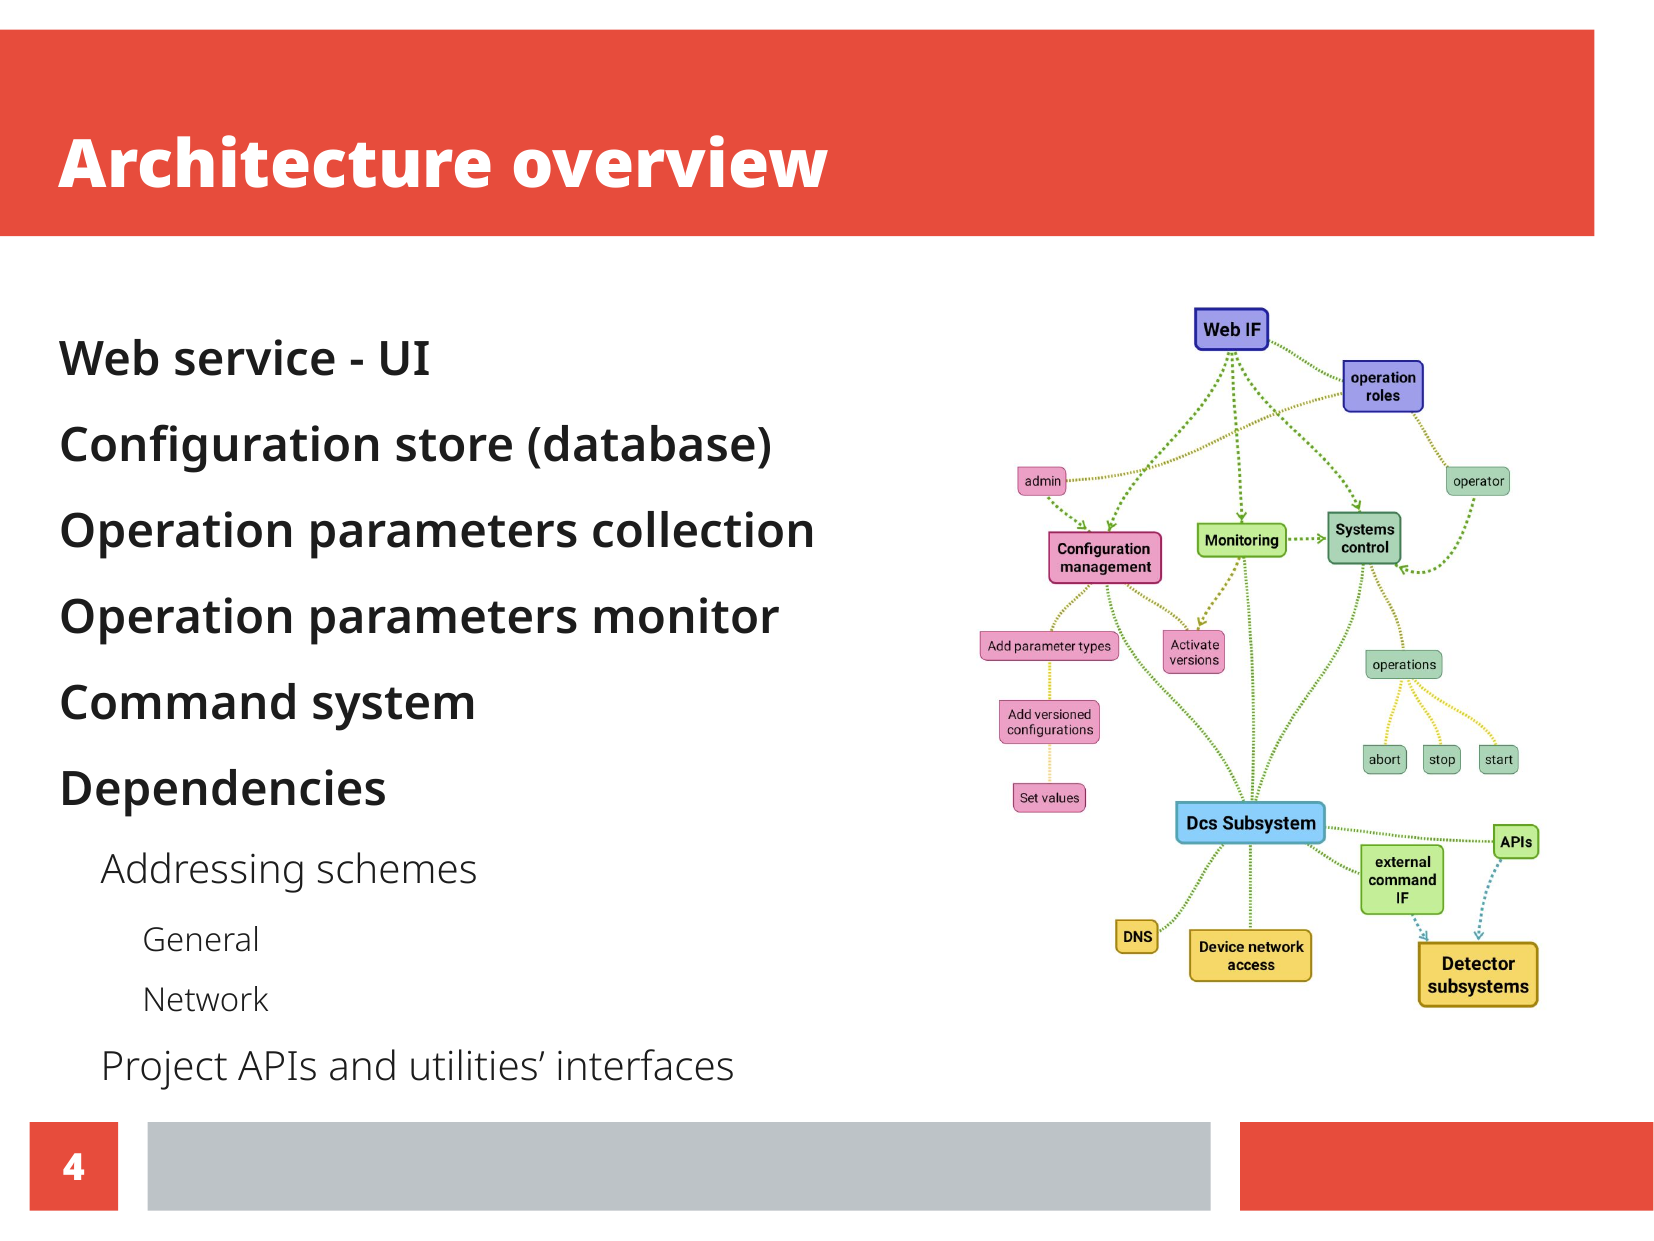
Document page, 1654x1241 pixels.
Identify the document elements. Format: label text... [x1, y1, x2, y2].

list Web service - UI Configuration store (database) Operation parameters collection Operation parameters monitor Command system Dependencies Addressing schemes General Network Project APIs and utilities’ interfaces [59, 324, 961, 1093]
picture [947, 277, 1570, 1038]
title Architecture overview [59, 59, 1595, 207]
